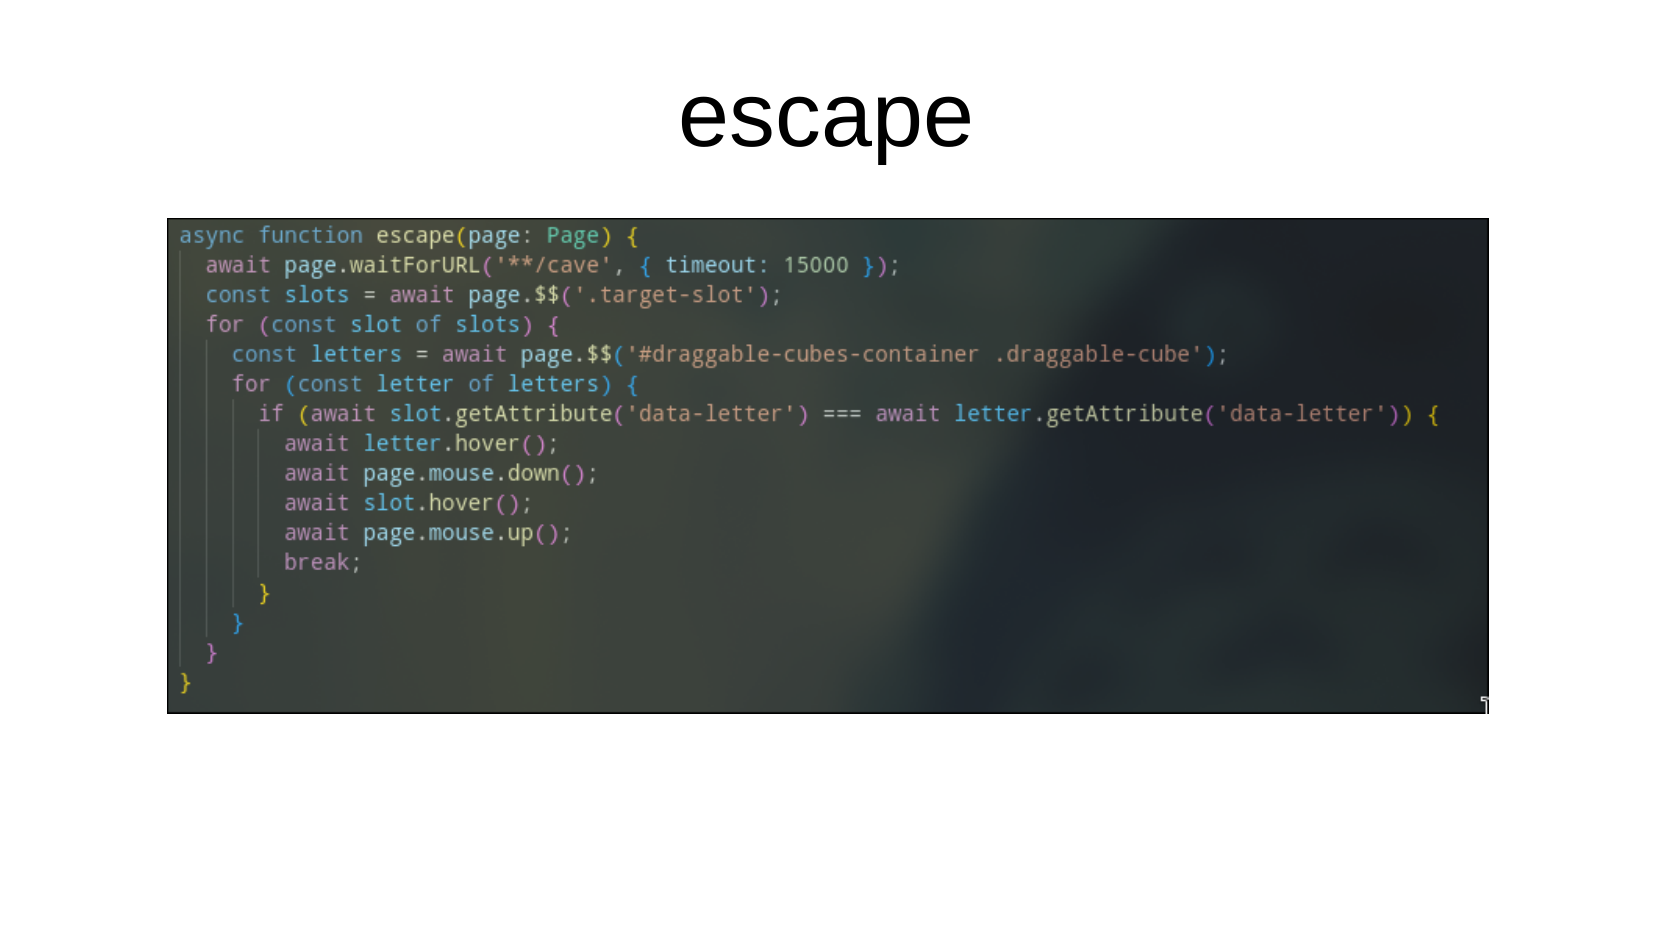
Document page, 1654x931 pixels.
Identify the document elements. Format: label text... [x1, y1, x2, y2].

picture [167, 218, 1489, 714]
title escape [82, 37, 1571, 193]
